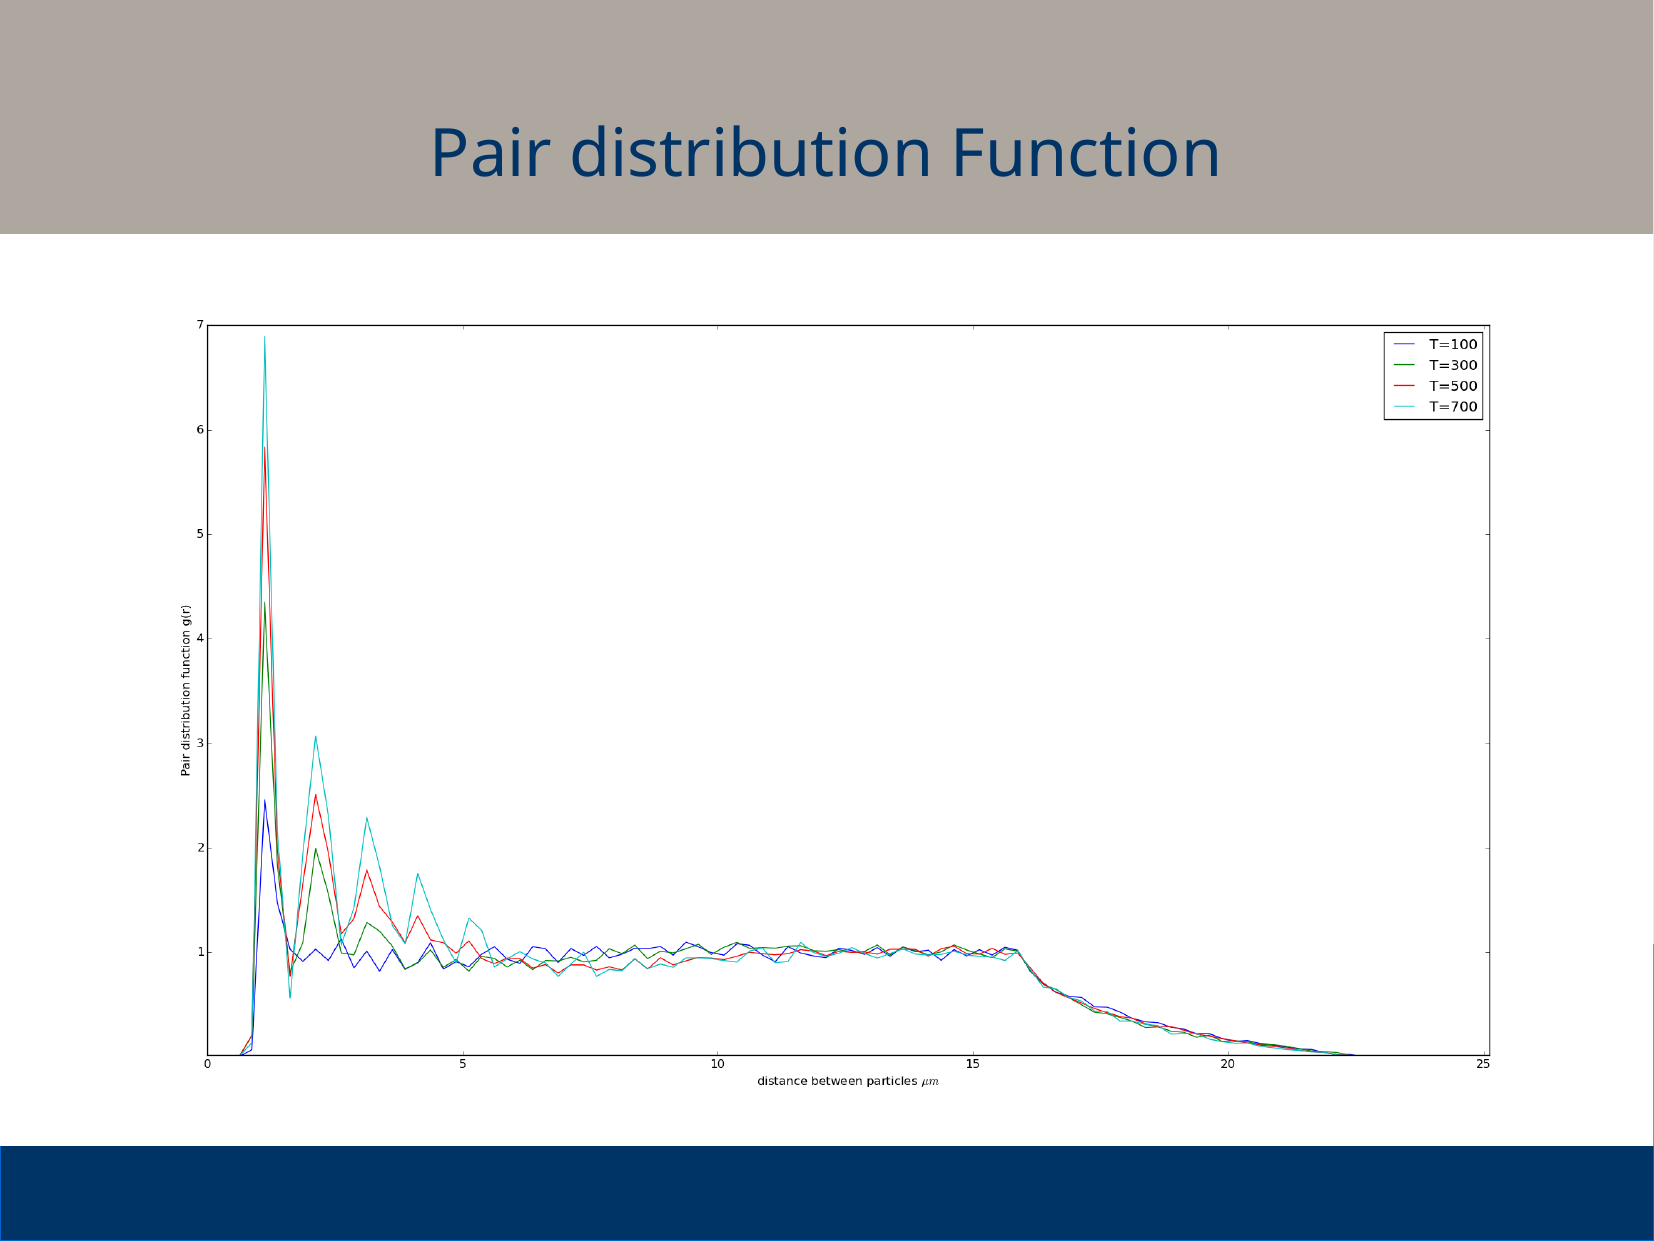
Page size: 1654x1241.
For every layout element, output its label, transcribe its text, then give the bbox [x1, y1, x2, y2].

picture [0, 234, 1654, 1146]
text_box [0, 1146, 1654, 1241]
title Pair distribution Function [82, 47, 1571, 234]
